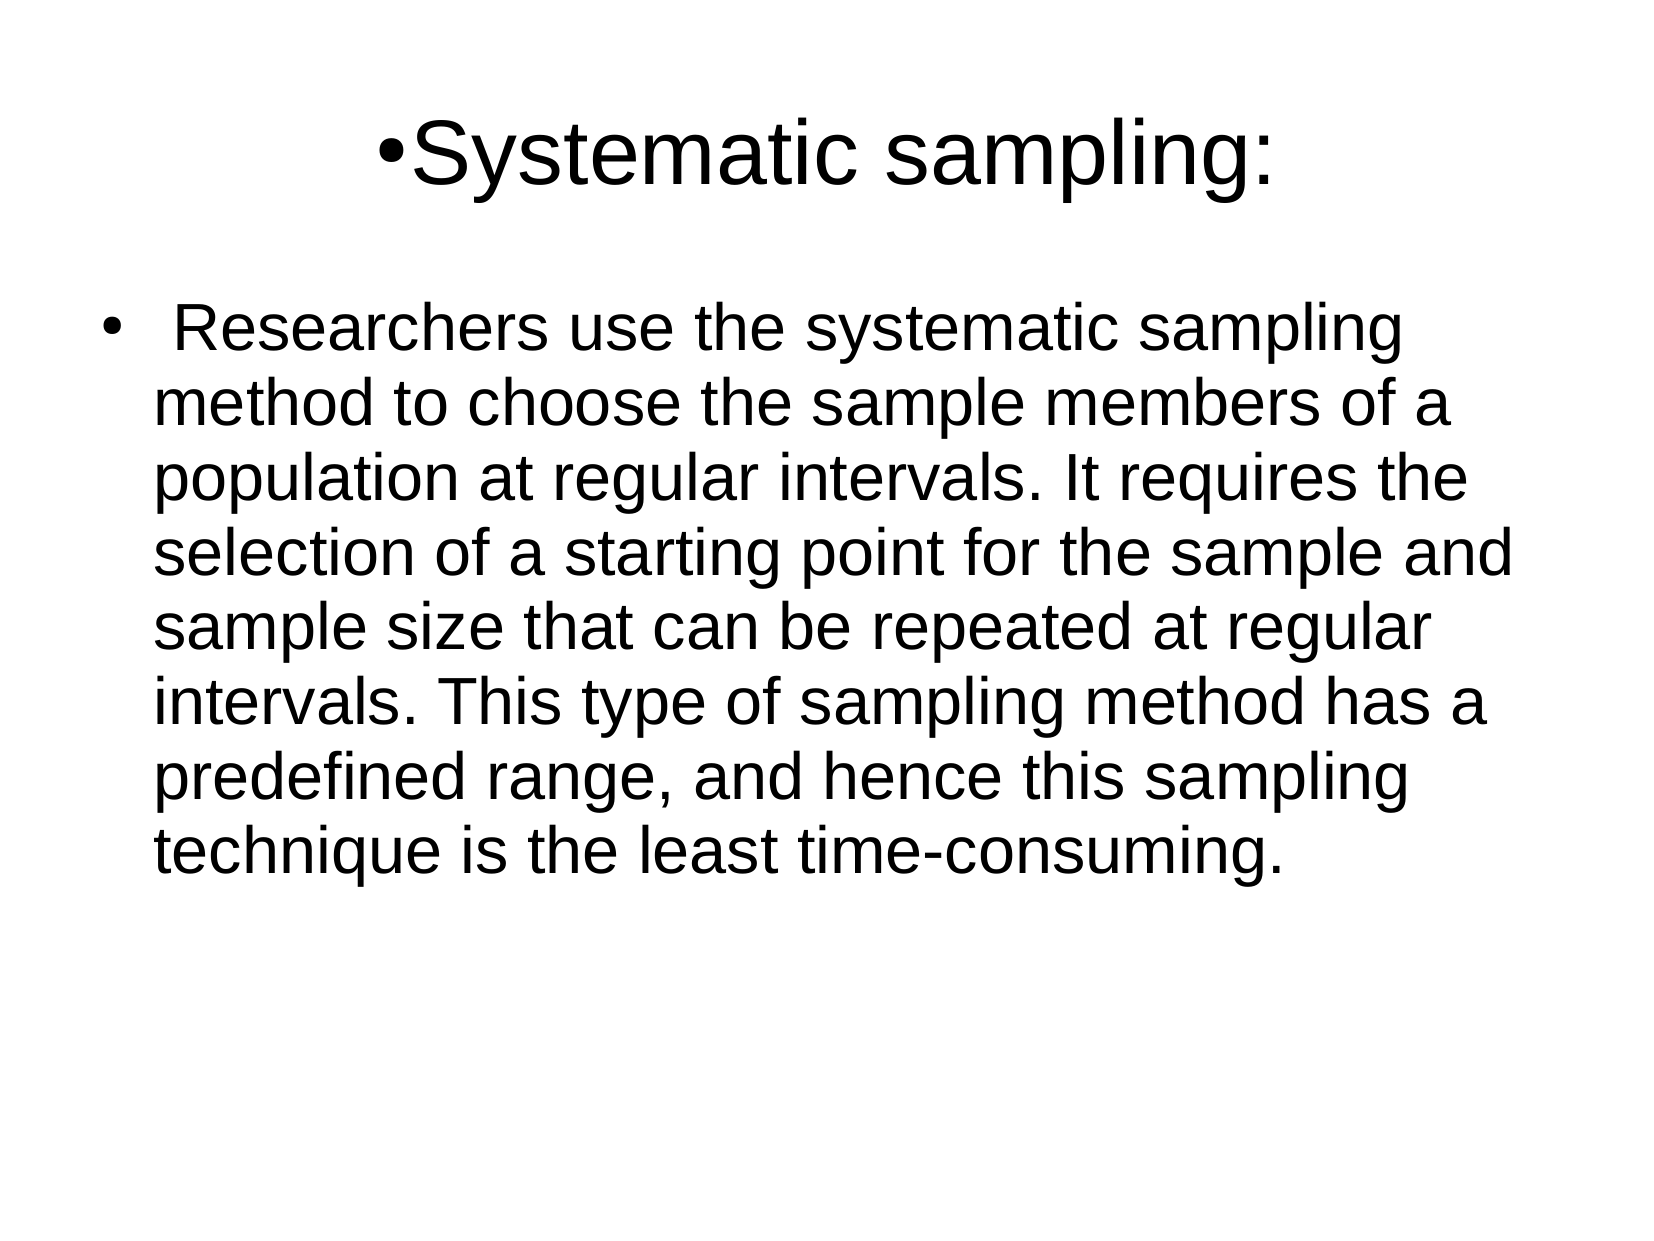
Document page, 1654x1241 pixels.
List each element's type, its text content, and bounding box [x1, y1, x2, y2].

list Researchers use the systematic sampling method to choose the sample members of a population at regular intervals. It requires the selection of a starting point for the sample and sample size that can be repeated at regular intervals. This type of sampling method has a predefined range, and hence this sampling technique is the least time-consuming. [82, 290, 1571, 1010]
title Systematic sampling: [82, 49, 1571, 257]
